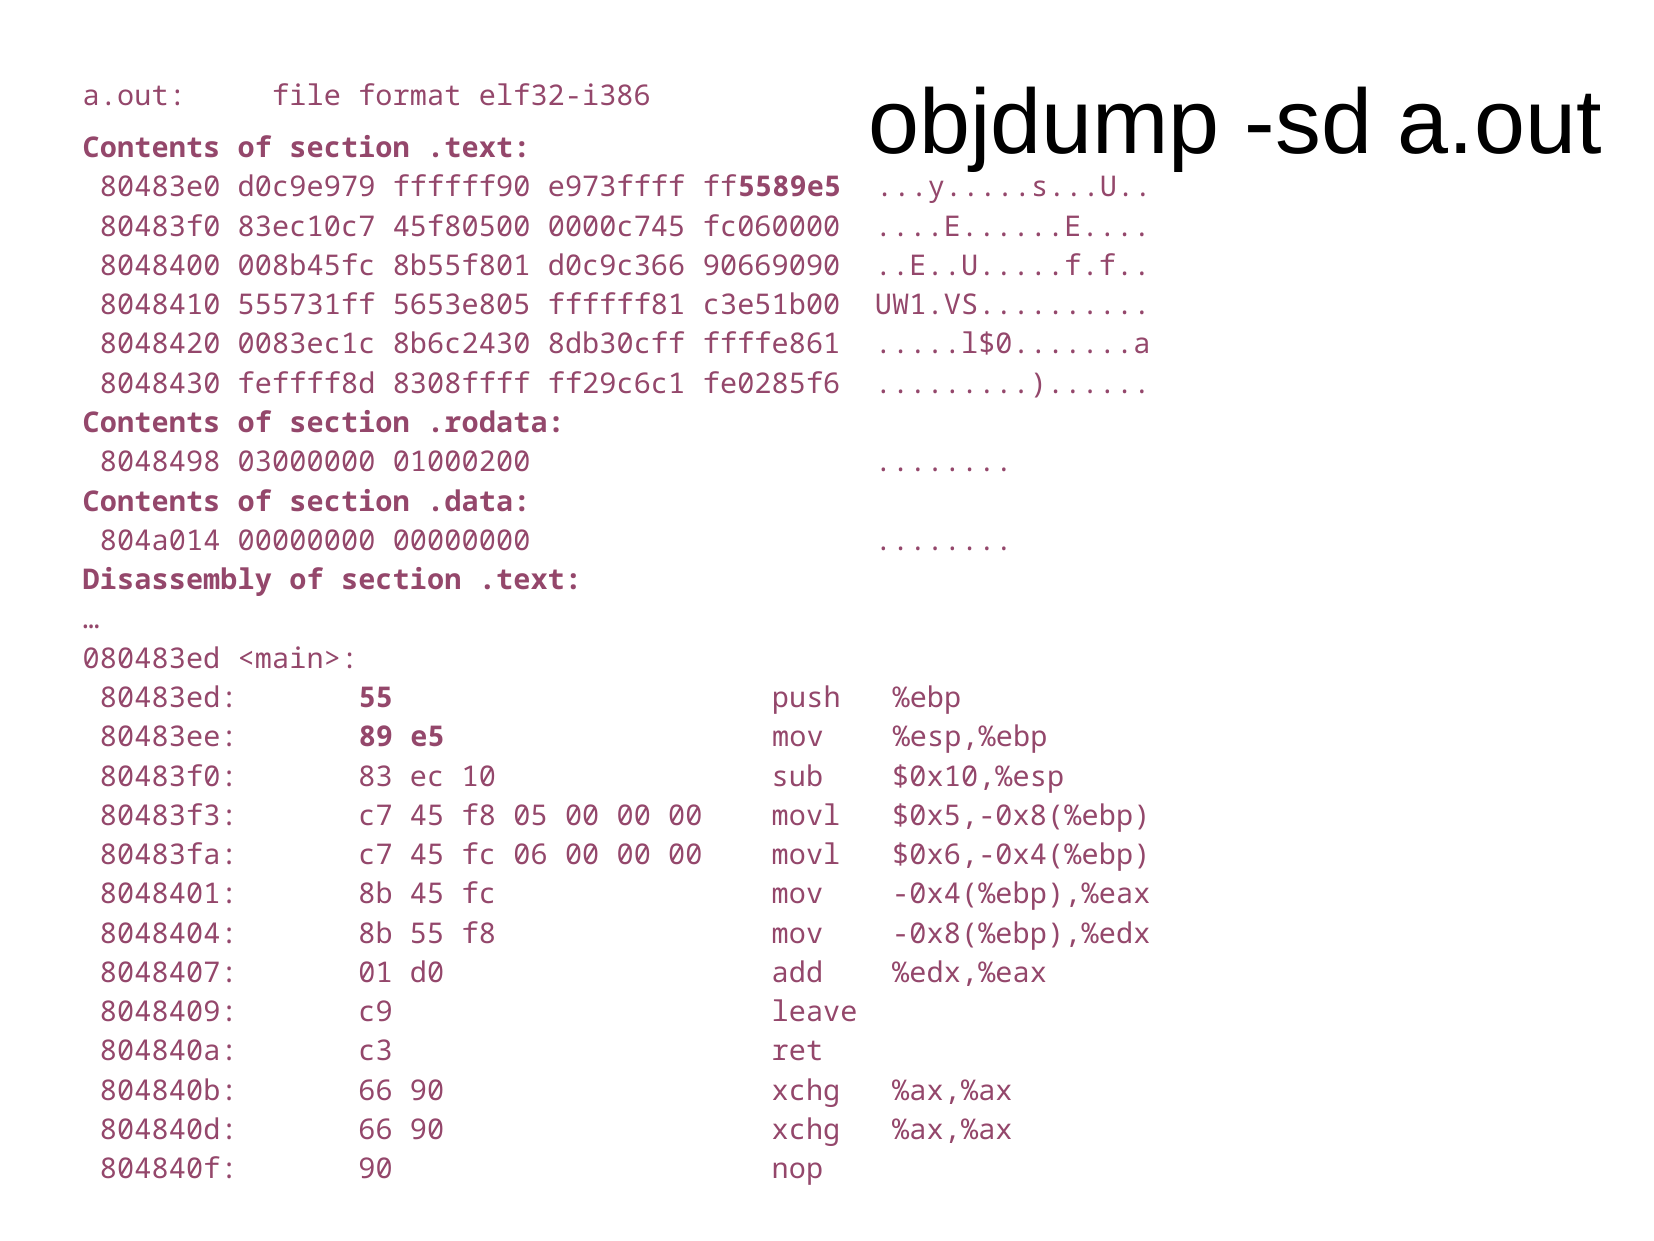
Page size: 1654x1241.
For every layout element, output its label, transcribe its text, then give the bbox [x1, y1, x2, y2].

list a.out: file format elf32-i386 Contents of section .text: 80483e0 d0c9e979 ffffff90 e973ffff ff5589e5 ...y.....s...U.. 80483f0 83ec10c7 45f80500 0000c745 fc060000 ....E......E.... 8048400 008b45fc 8b55f801 d0c9c366 90669090 ..E..U.....f.f.. 8048410 555731ff 5653e805 ffffff81 c3e51b00 UW1.VS.......... 8048420 0083ec1c 8b6c2430 8db30cff ffffe861 .....l$0.......a 8048430 feffff8d 8308ffff ff29c6c1 fe0285f6 .........)...... Contents of section .rodata: 8048498 03000000 01000200 ........ Contents of section .data: 804a014 00000000 00000000 ........ Disassembly of section .text: … 080483ed <main>: 80483ed: 55 push %ebp 80483ee: 89 e5 mov %esp,%ebp 80483f0: 83 ec 10 sub $0x10,%esp 80483f3: c7 45 f8 05 00 00 00 movl $0x5,-0x8(%ebp) 80483fa: c7 45 fc 06 00 00 00 movl $0x6,-0x4(%ebp) 8048401: 8b 45 fc mov -0x4(%ebp),%eax 8048404: 8b 55 f8 mov -0x8(%ebp),%edx 8048407: 01 d0 add %edx,%eax 8048409: c9 leave 804840a: c3 ret 804840b: 66 90 xchg %ax,%ax 804840d: 66 90 xchg %ax,%ax 804840f: 90 nop [82, 75, 1571, 1201]
title objdump -sd a.out [862, 55, 1609, 188]
